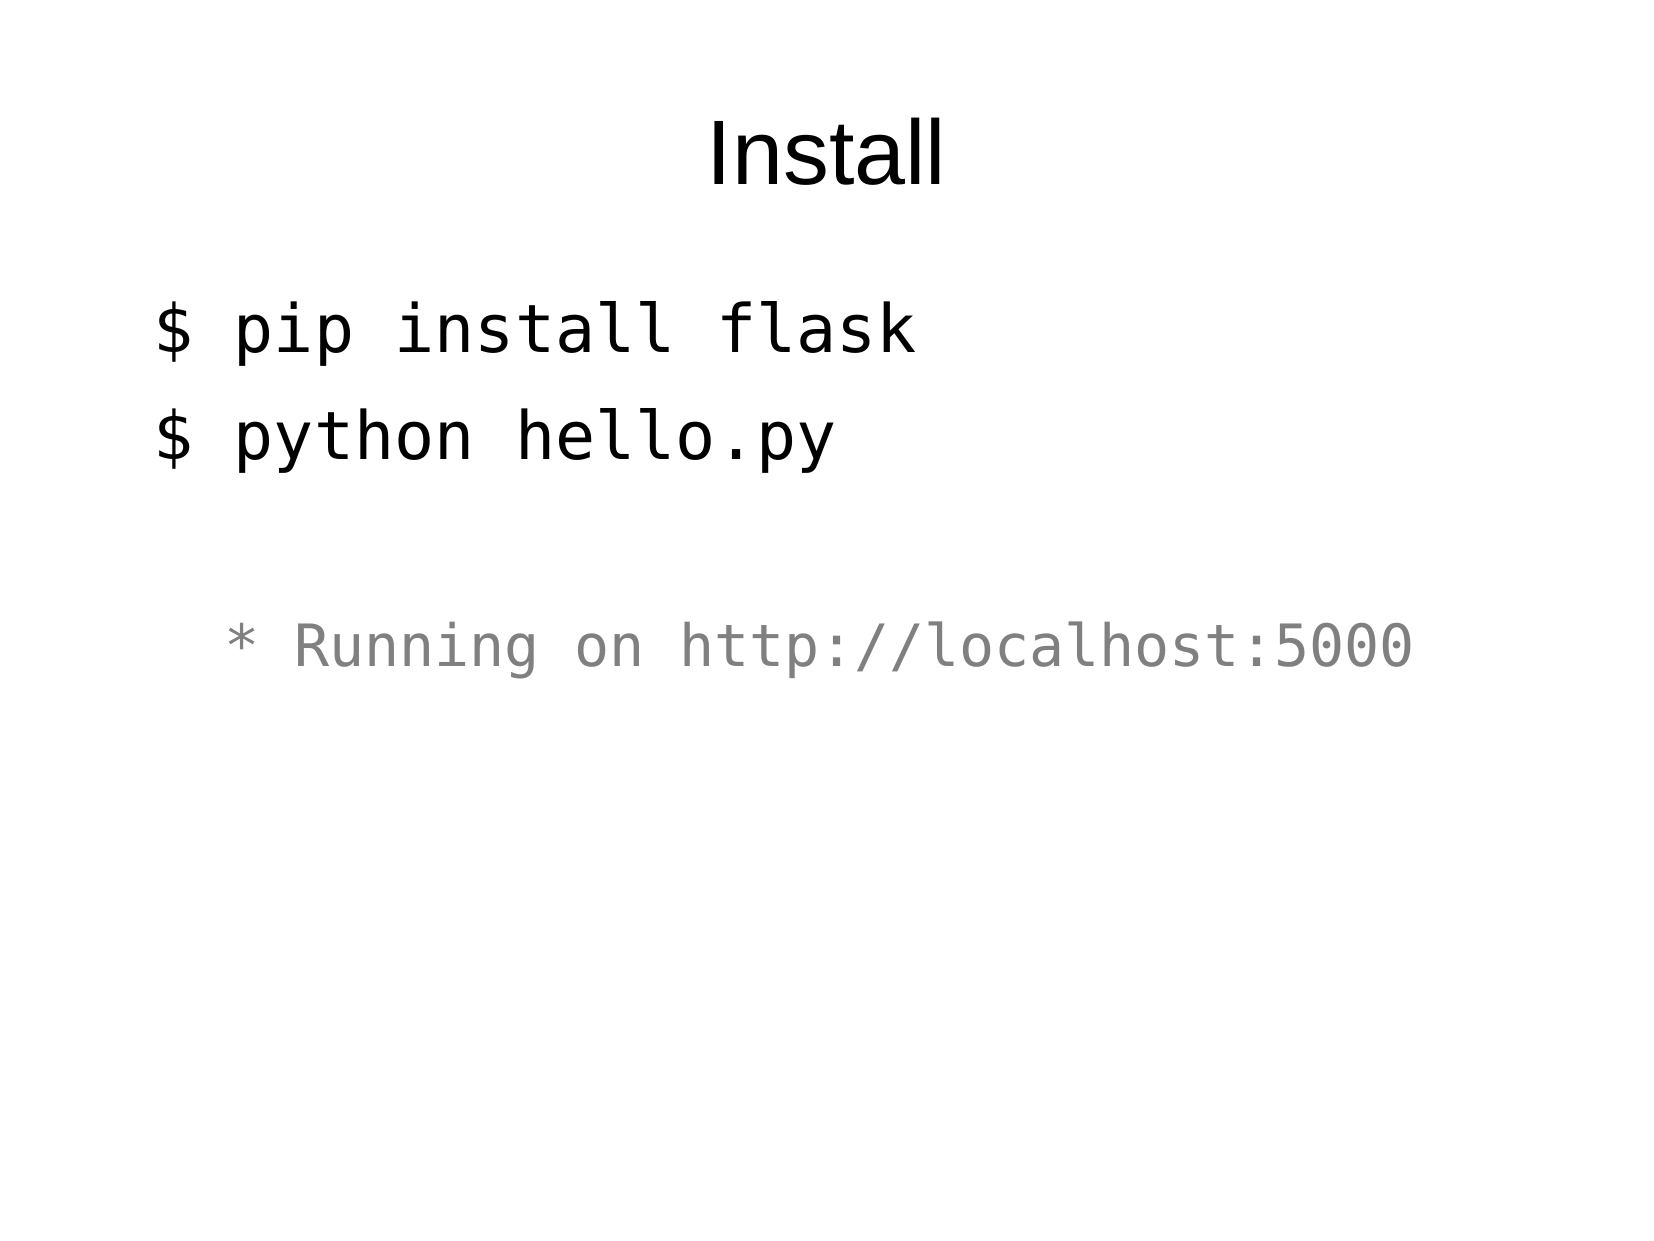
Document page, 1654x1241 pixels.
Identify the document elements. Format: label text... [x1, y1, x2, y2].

title Install [82, 49, 1571, 257]
list $ pip install flask $ python hello.py * Running on http://localhost:5000 [82, 290, 1538, 1010]
